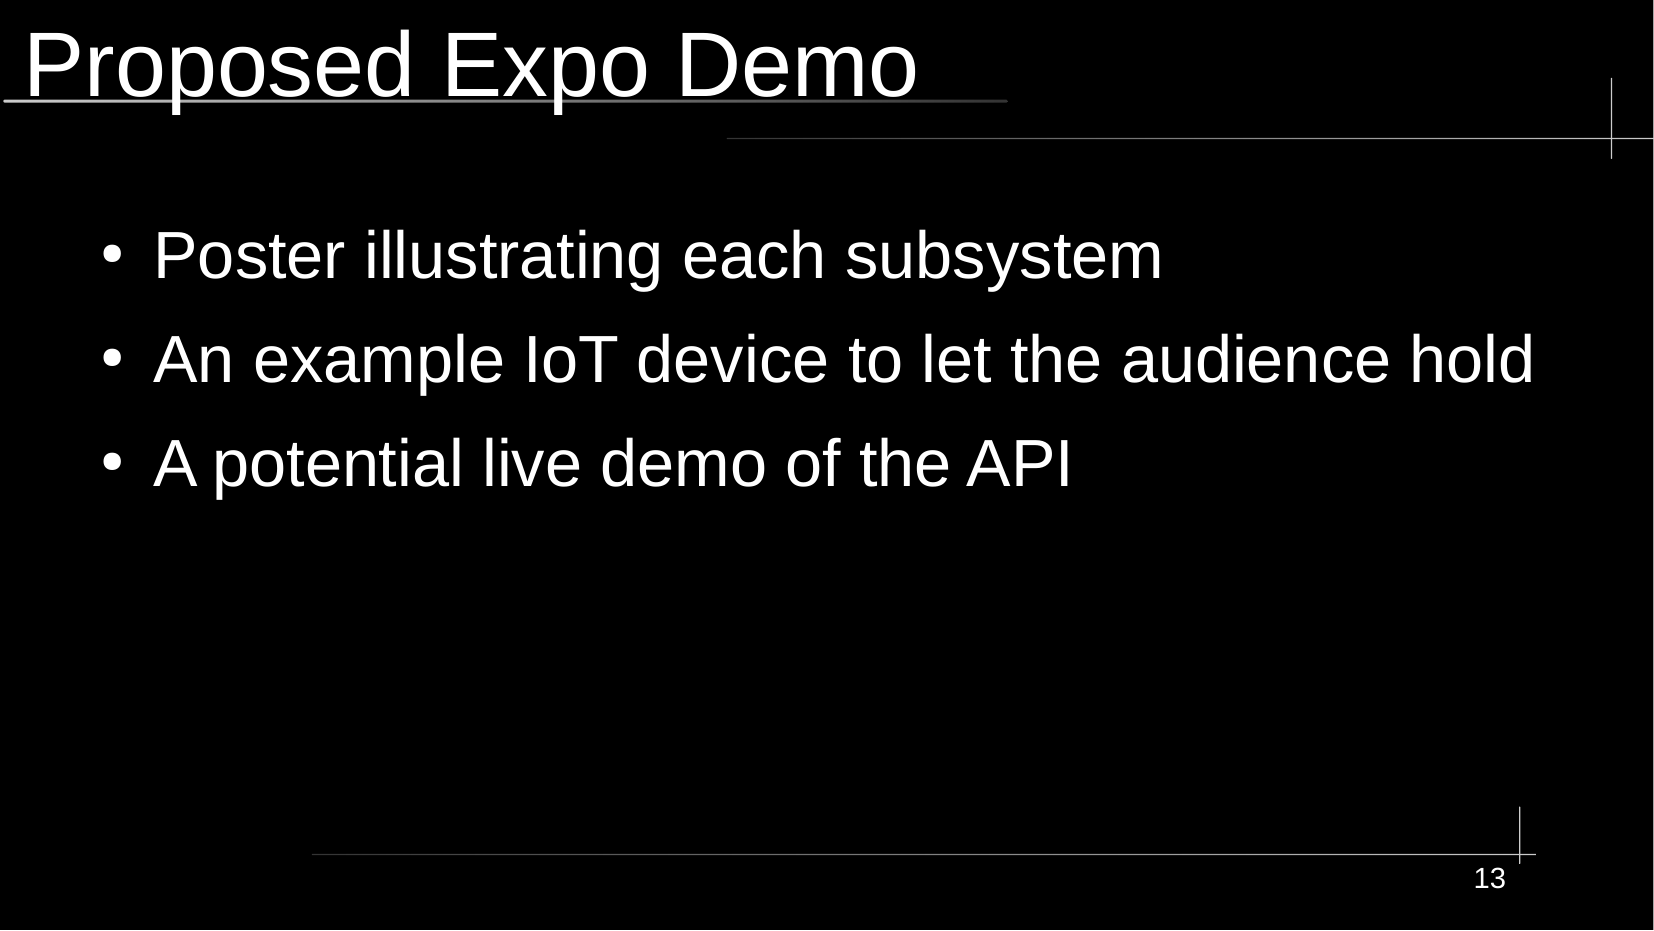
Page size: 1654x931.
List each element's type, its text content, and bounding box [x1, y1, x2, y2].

list Poster illustrating each subsystem An example IoT device to let the audience hold A potential live demo of the API [82, 217, 1571, 758]
title Proposed Expo Demo [23, 11, 1589, 119]
